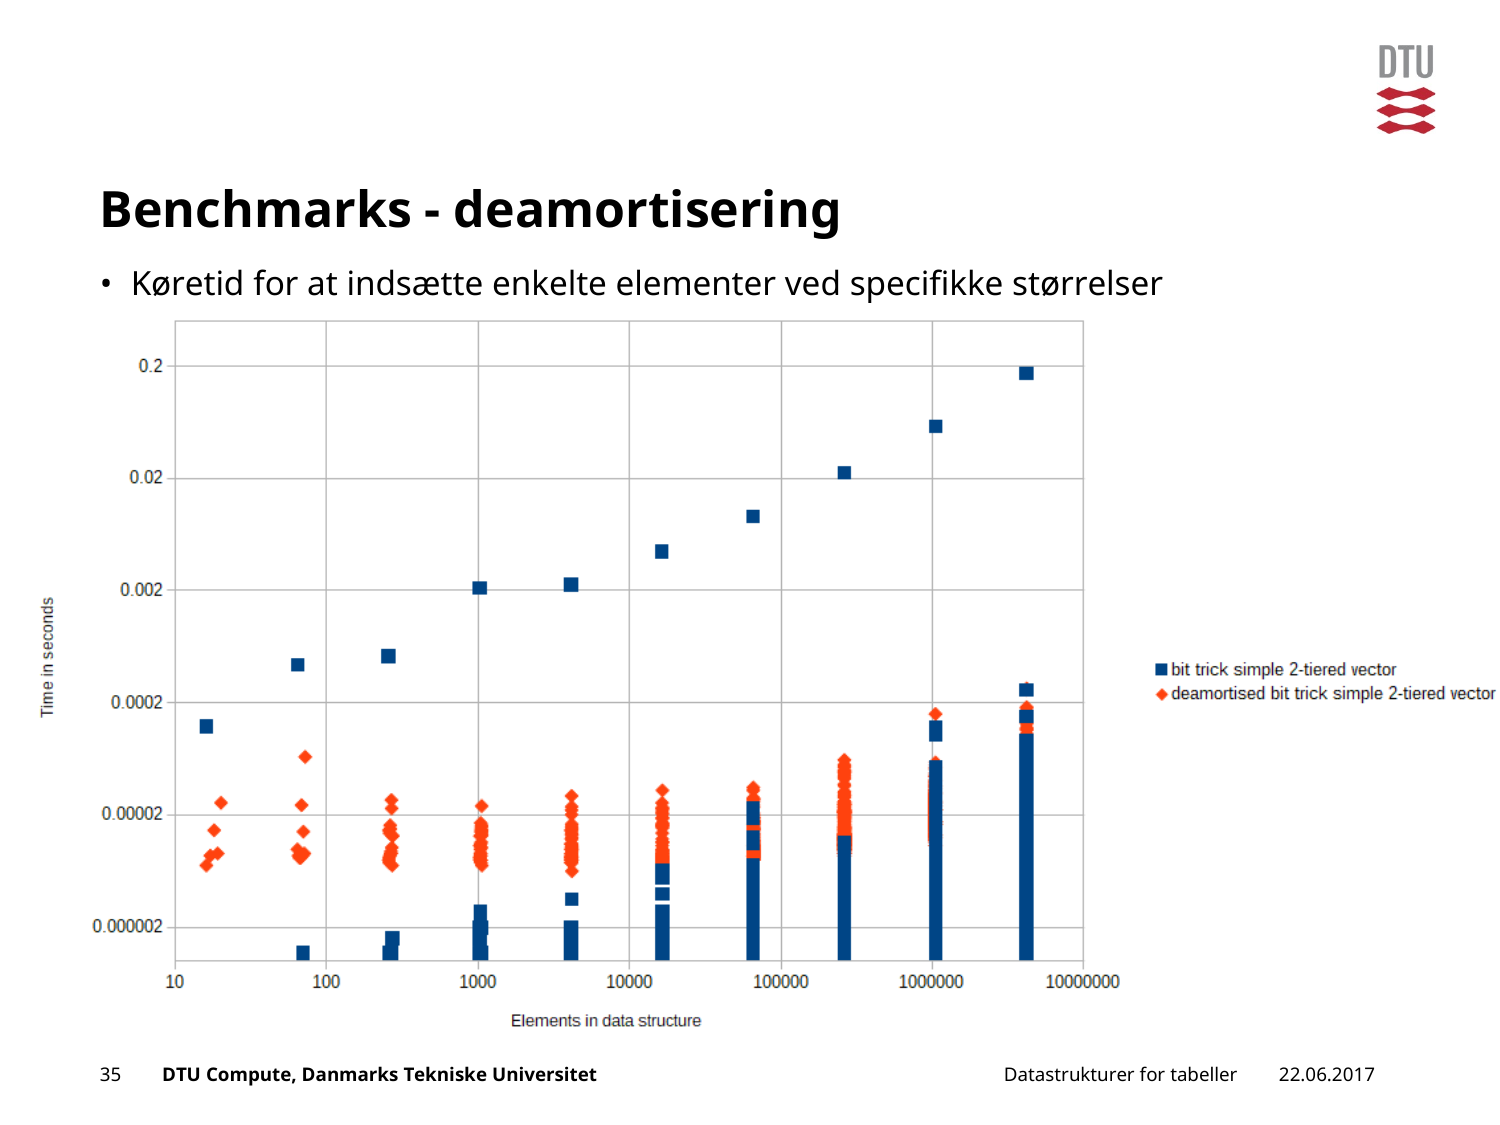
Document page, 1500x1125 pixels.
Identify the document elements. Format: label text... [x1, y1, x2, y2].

list Køretid for at indsætte enkelte elementer ved specifikke størrelser [99, 262, 1375, 306]
picture [8, 306, 1500, 1057]
title Benchmarks - deamortisering [99, 49, 1375, 238]
picture [1356, 45, 1436, 134]
